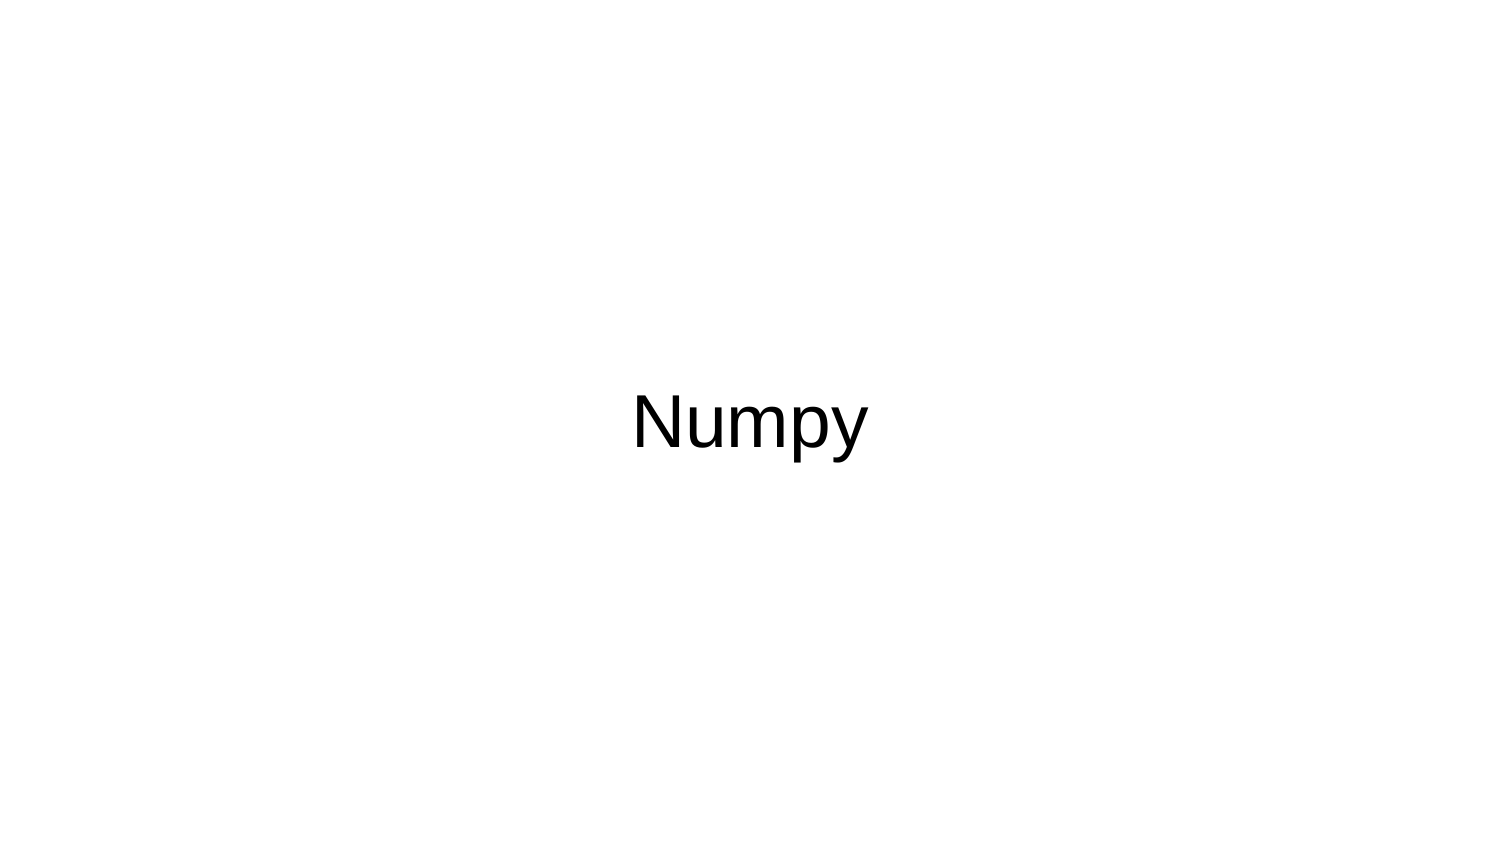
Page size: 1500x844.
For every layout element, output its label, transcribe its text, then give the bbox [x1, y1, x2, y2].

title Numpy [51, 352, 1449, 491]
